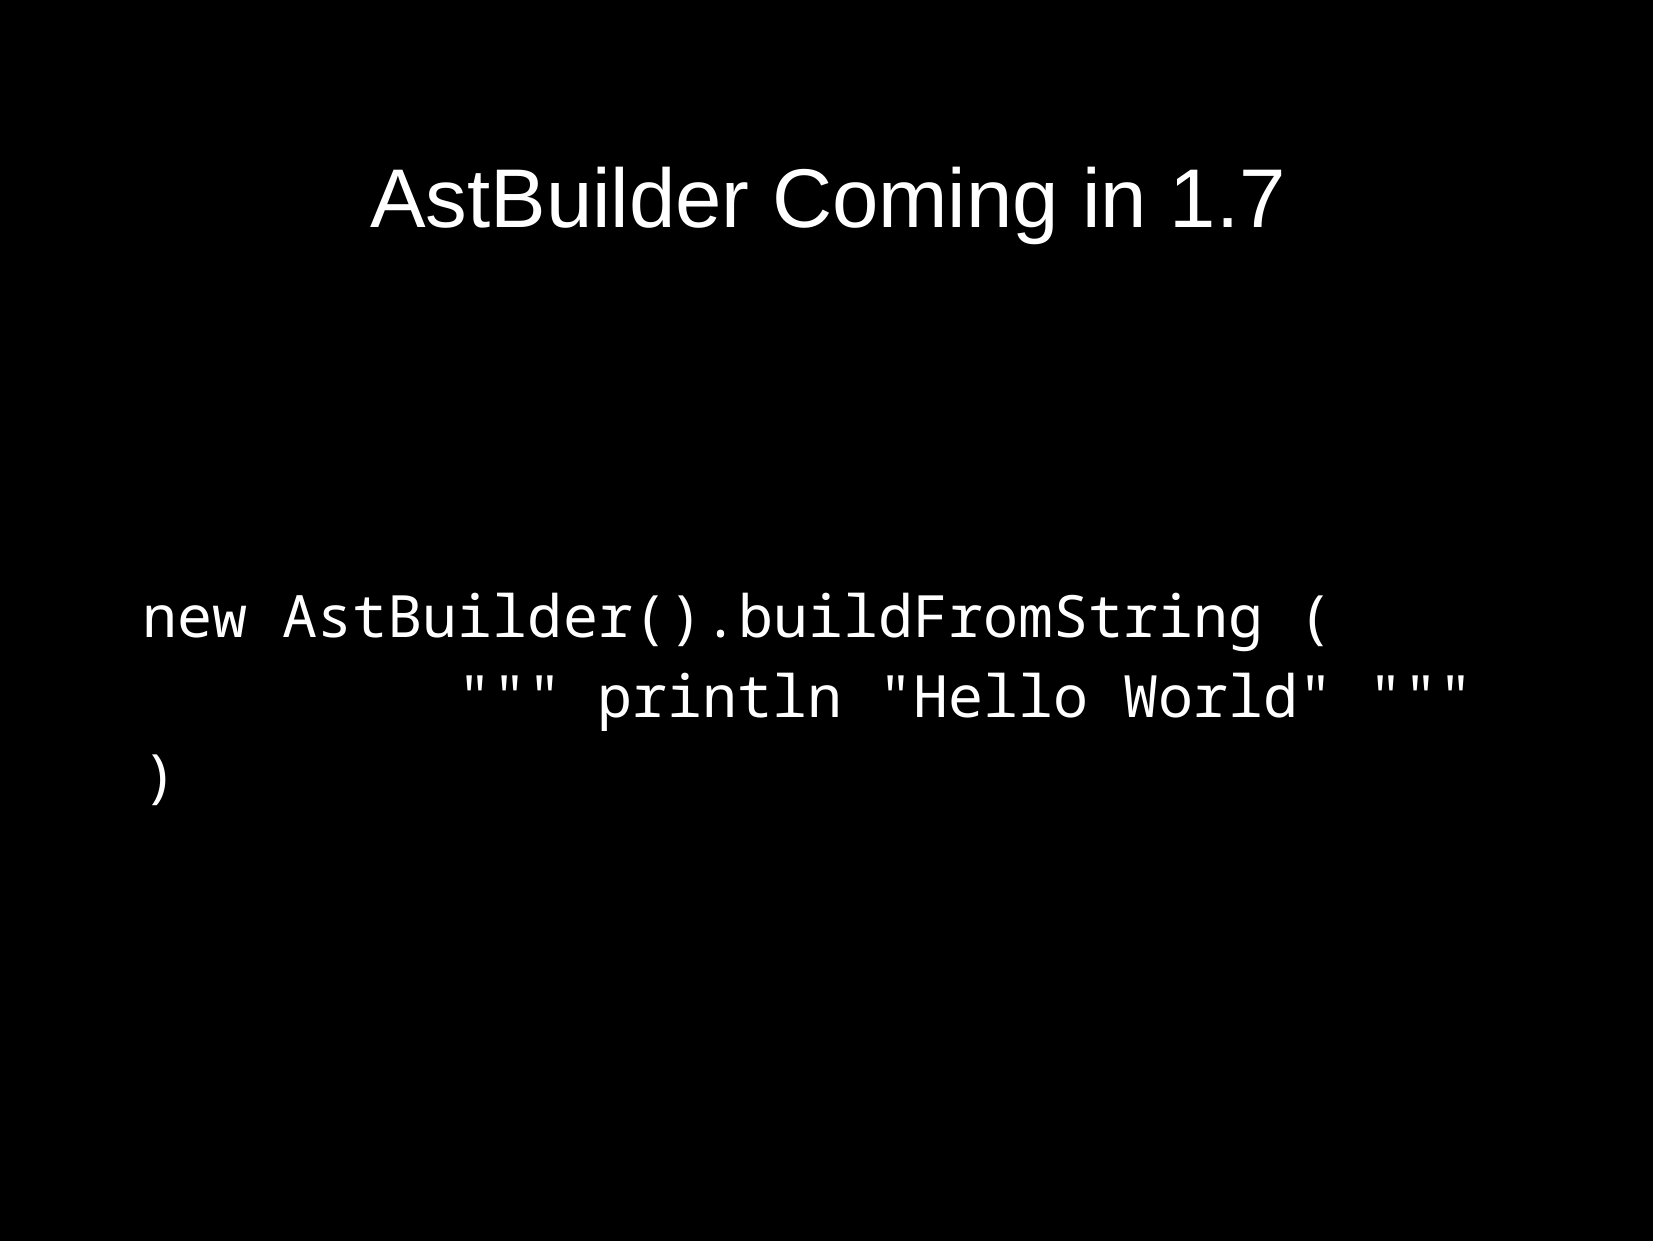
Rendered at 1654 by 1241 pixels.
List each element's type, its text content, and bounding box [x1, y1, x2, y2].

text_box new AstBuilder().buildFromString ( """ println "Hello World" """ ) [142, 450, 1511, 938]
text_box AstBuilder Coming in 1.7 [112, 146, 1545, 251]
